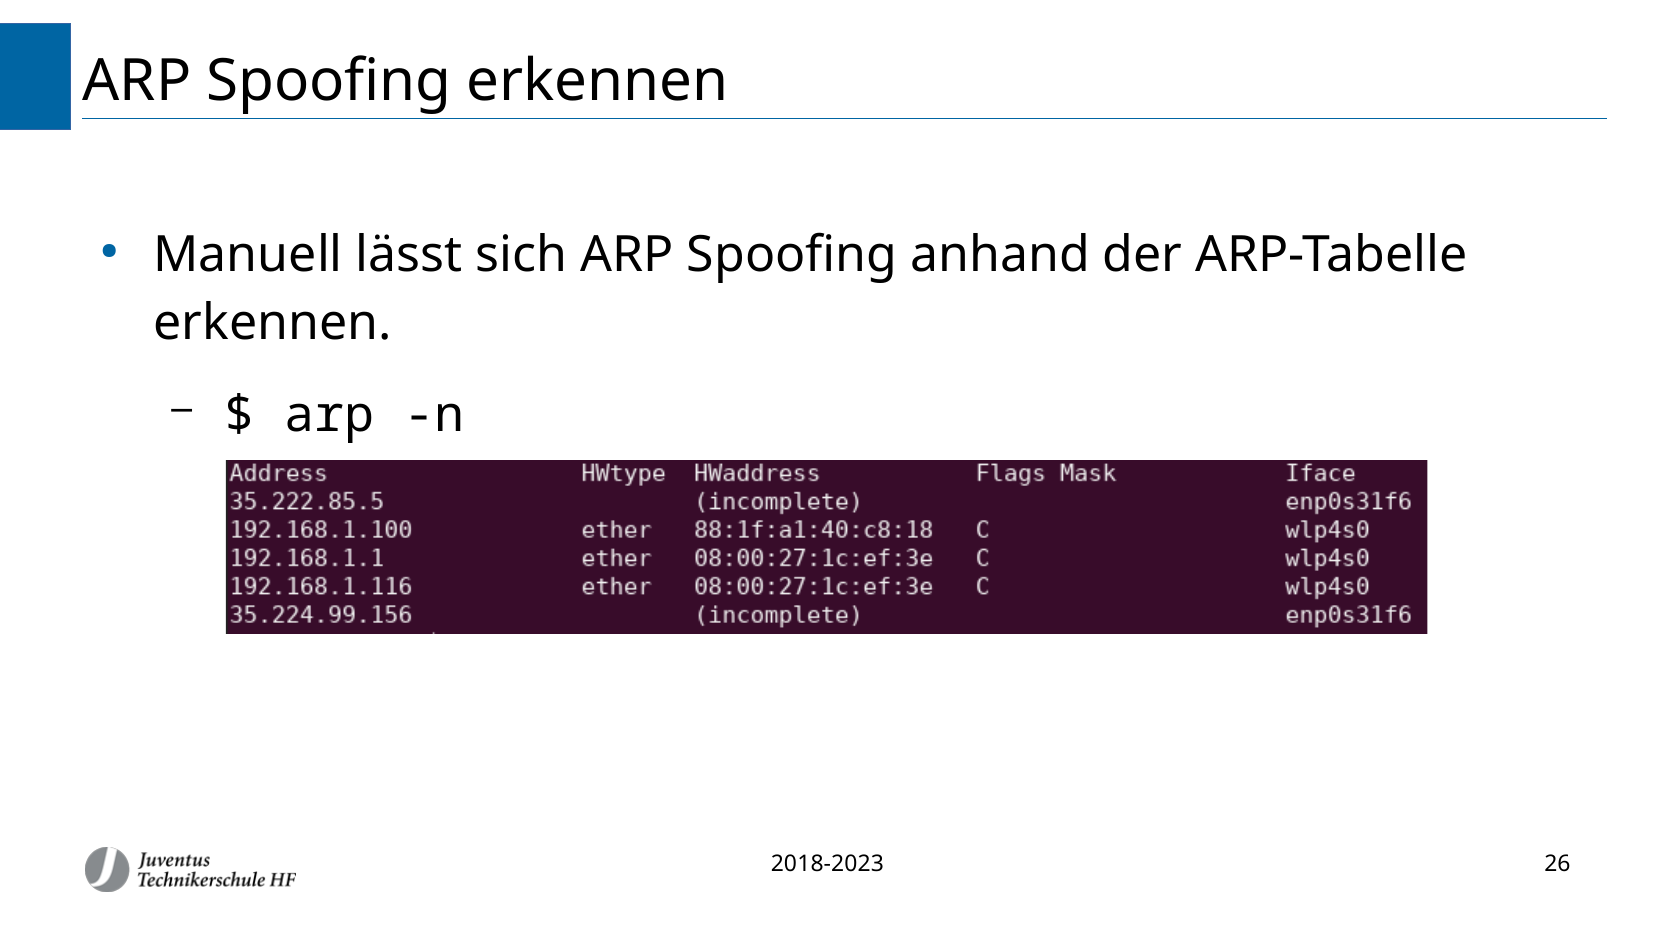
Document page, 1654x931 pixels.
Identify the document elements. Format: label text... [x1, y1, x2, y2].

picture [225, 460, 1428, 634]
list Manuell lässt sich ARP Spoofing anhand der ARP-Tabelle erkennen. $ arp -n [82, 217, 1571, 758]
picture [85, 847, 296, 892]
title ARP Spoofing erkennen [82, 37, 1571, 119]
